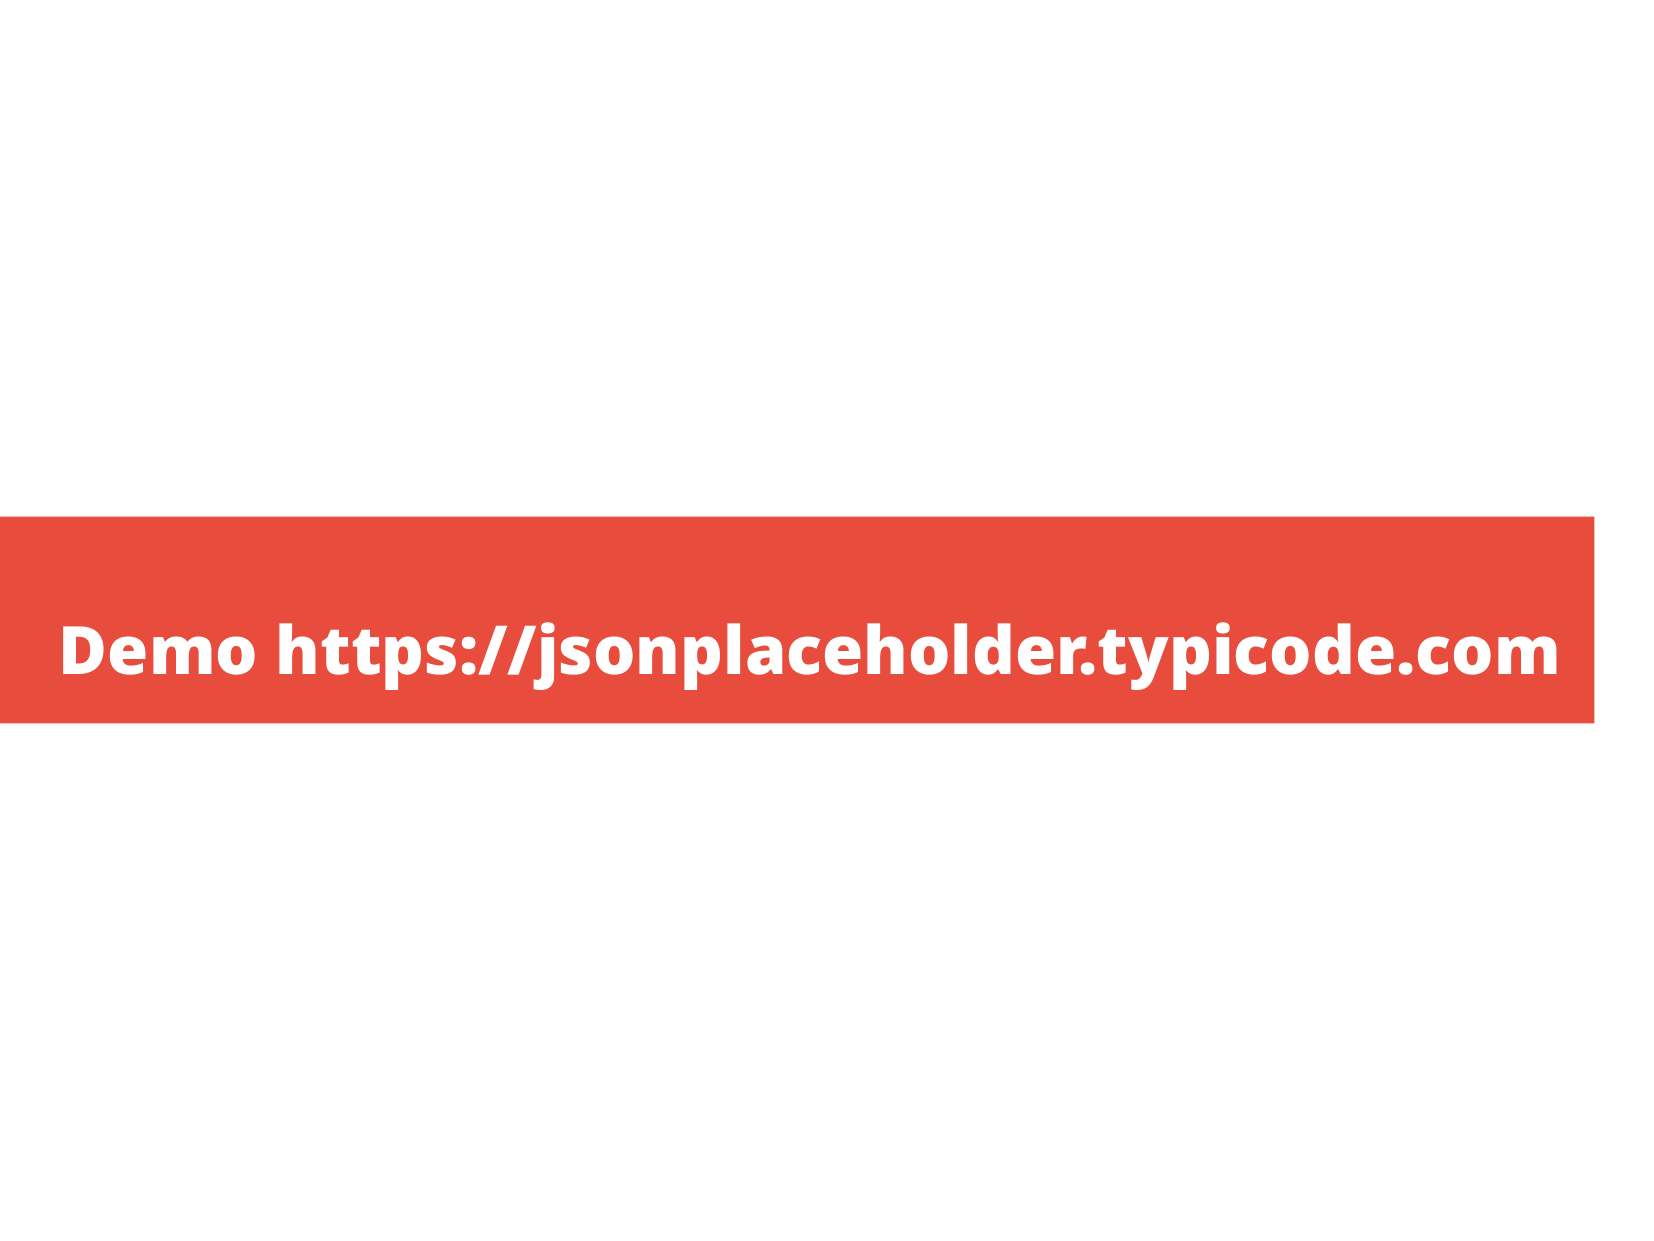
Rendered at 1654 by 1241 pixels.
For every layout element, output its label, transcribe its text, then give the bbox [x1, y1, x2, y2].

title Demo https://jsonplaceholder.typicode.com [59, 546, 1595, 694]
